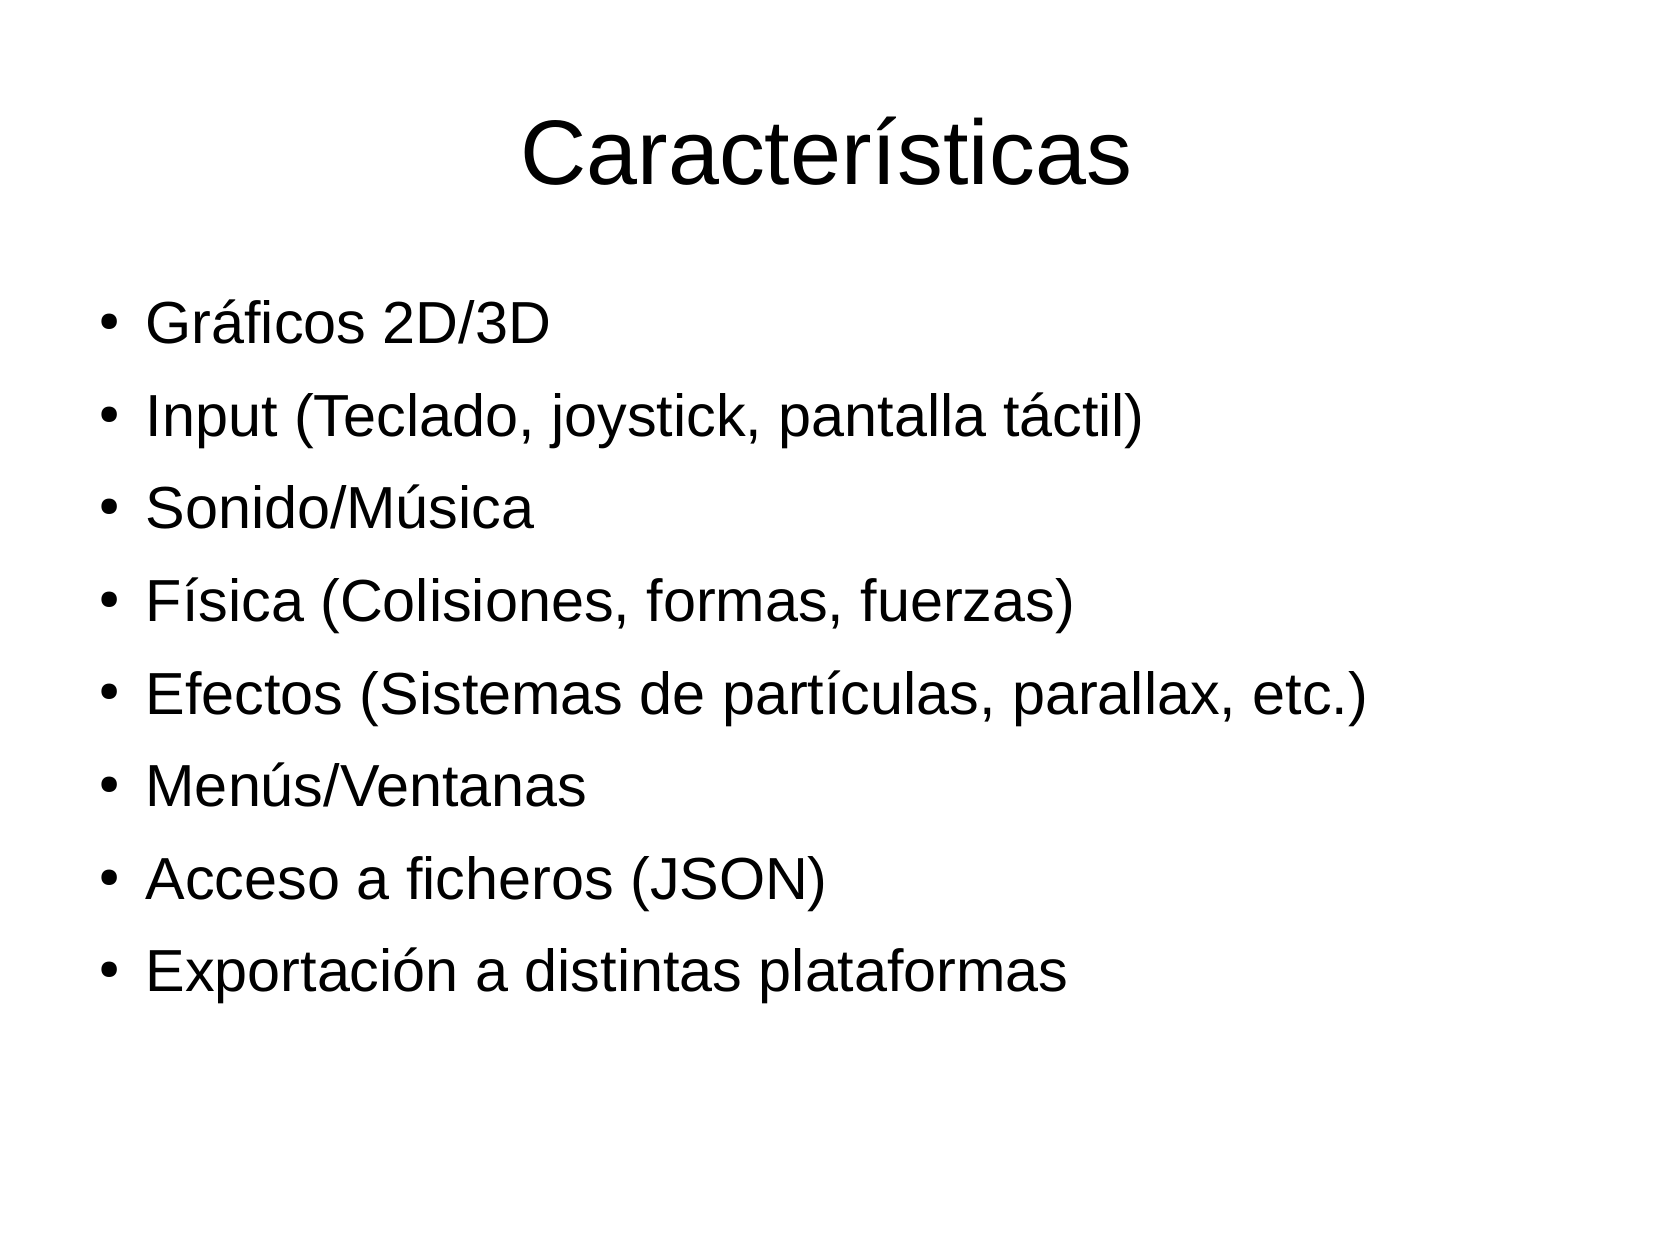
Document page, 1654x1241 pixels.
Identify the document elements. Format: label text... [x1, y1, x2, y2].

title Características [82, 49, 1571, 257]
list Gráficos 2D/3D Input (Teclado, joystick, pantalla táctil) Sonido/Música Física (Colisiones, formas, fuerzas) Efectos (Sistemas de partículas, parallax, etc.) Menús/Ventanas Acceso a ficheros (JSON) Exportación a distintas plataformas [82, 290, 1571, 1010]
